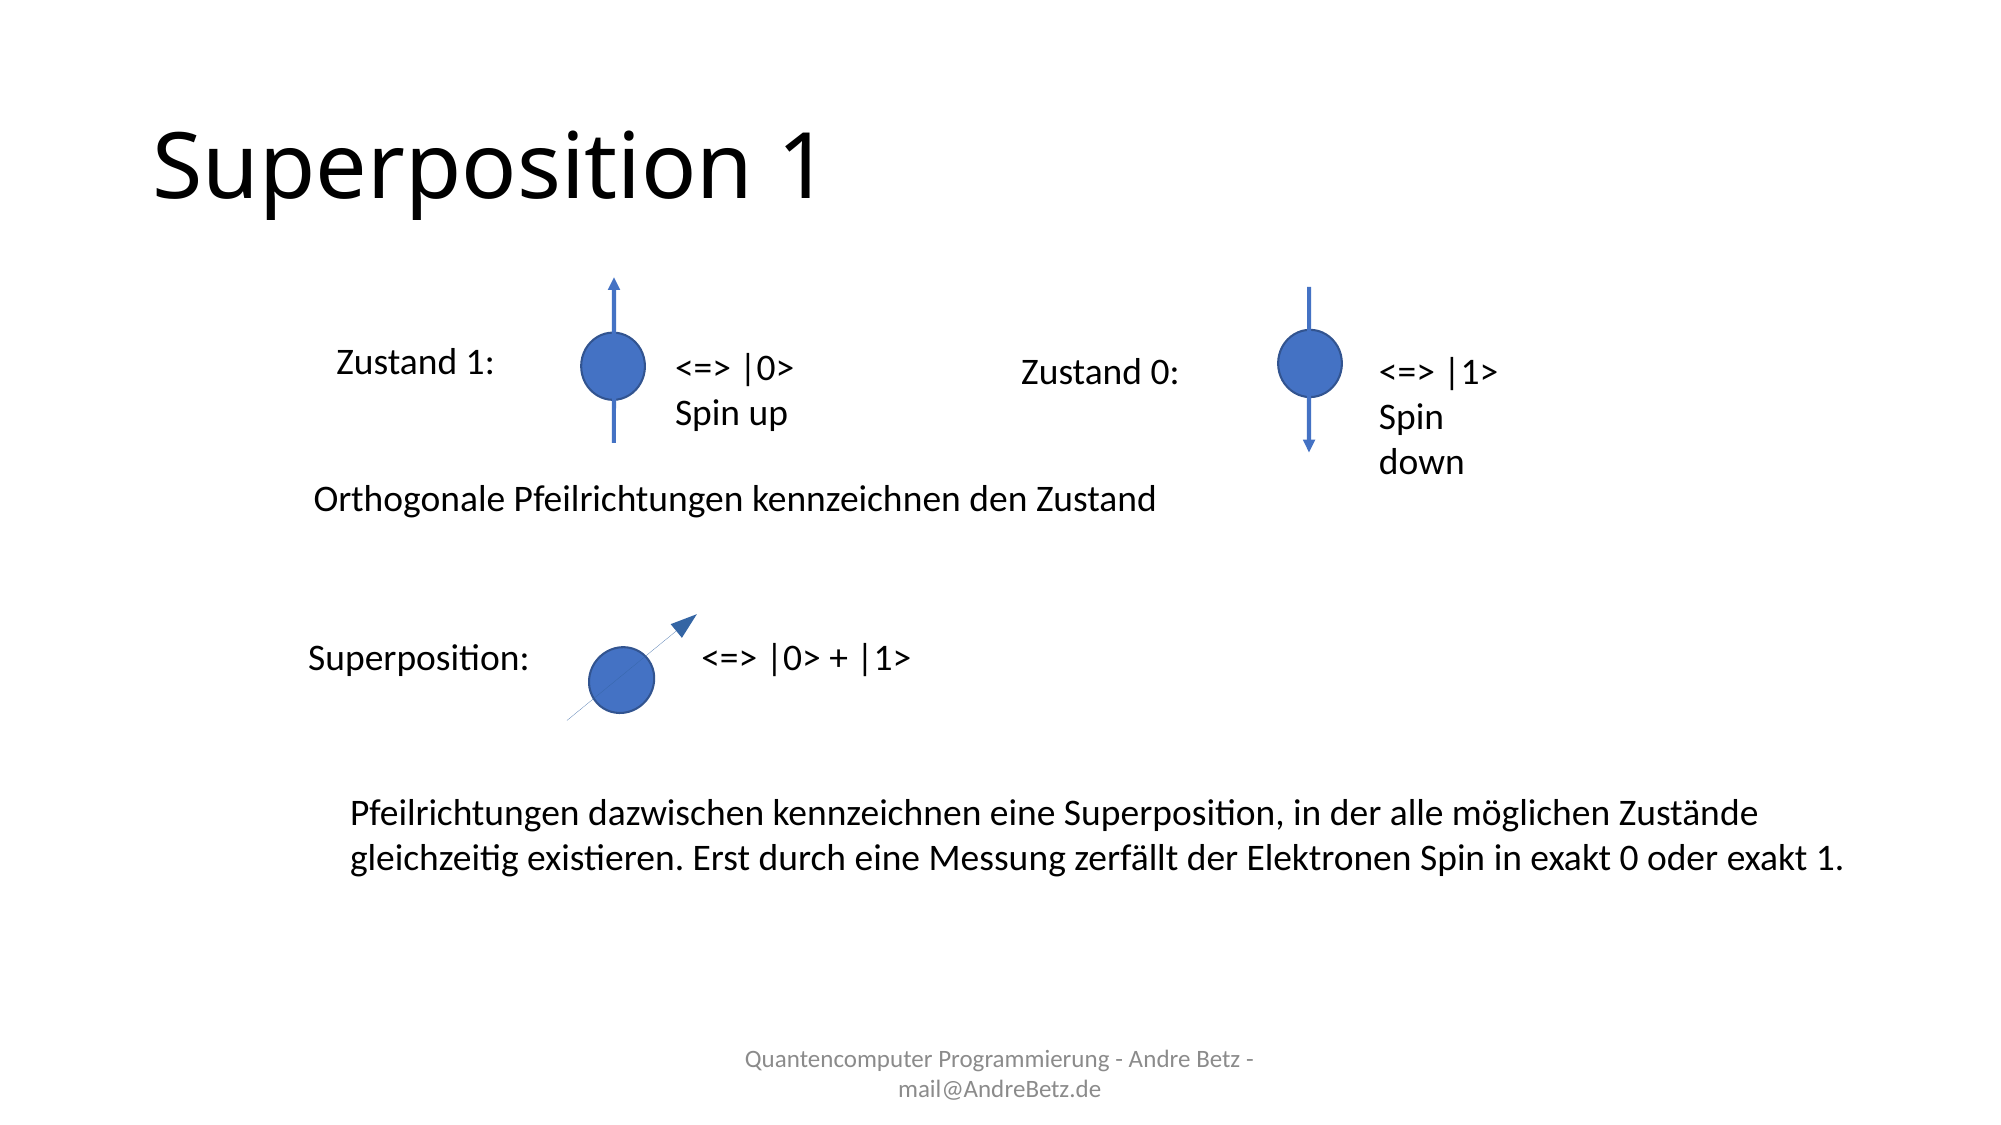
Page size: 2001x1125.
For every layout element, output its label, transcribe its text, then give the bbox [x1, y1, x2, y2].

text_box [1278, 330, 1307, 397]
text_box Superposition: [293, 625, 575, 686]
text_box [1312, 329, 1342, 397]
text_box Pfeilrichtungen dazwischen kennzeichnen eine Superposition, in der alle möglichen Zustände gleichzeitig existieren. Erst durch eine Messung zerfällt der Elektronen Spin in exakt 0 oder exakt 1. [335, 780, 1870, 886]
text_box <=> |0> Spin up [660, 335, 828, 441]
text_box [589, 647, 645, 698]
text_box [581, 332, 611, 400]
text_box Orthogonale Pfeilrichtungen kennzeichnen den Zustand [298, 466, 1173, 527]
title Superposition 1 [137, 59, 1863, 278]
text_box Zustand 0: [1006, 339, 1226, 400]
text_box <=> |0> + |1> [686, 625, 1076, 686]
footer Quantencomputer Programmierung - Andre Betz - mail@AndreBetz.de [662, 1042, 1338, 1103]
text_box [594, 656, 655, 713]
text_box <=> |1> Spin down [1364, 339, 1532, 490]
text_box [617, 332, 645, 400]
text_box Zustand 1: [321, 329, 542, 390]
